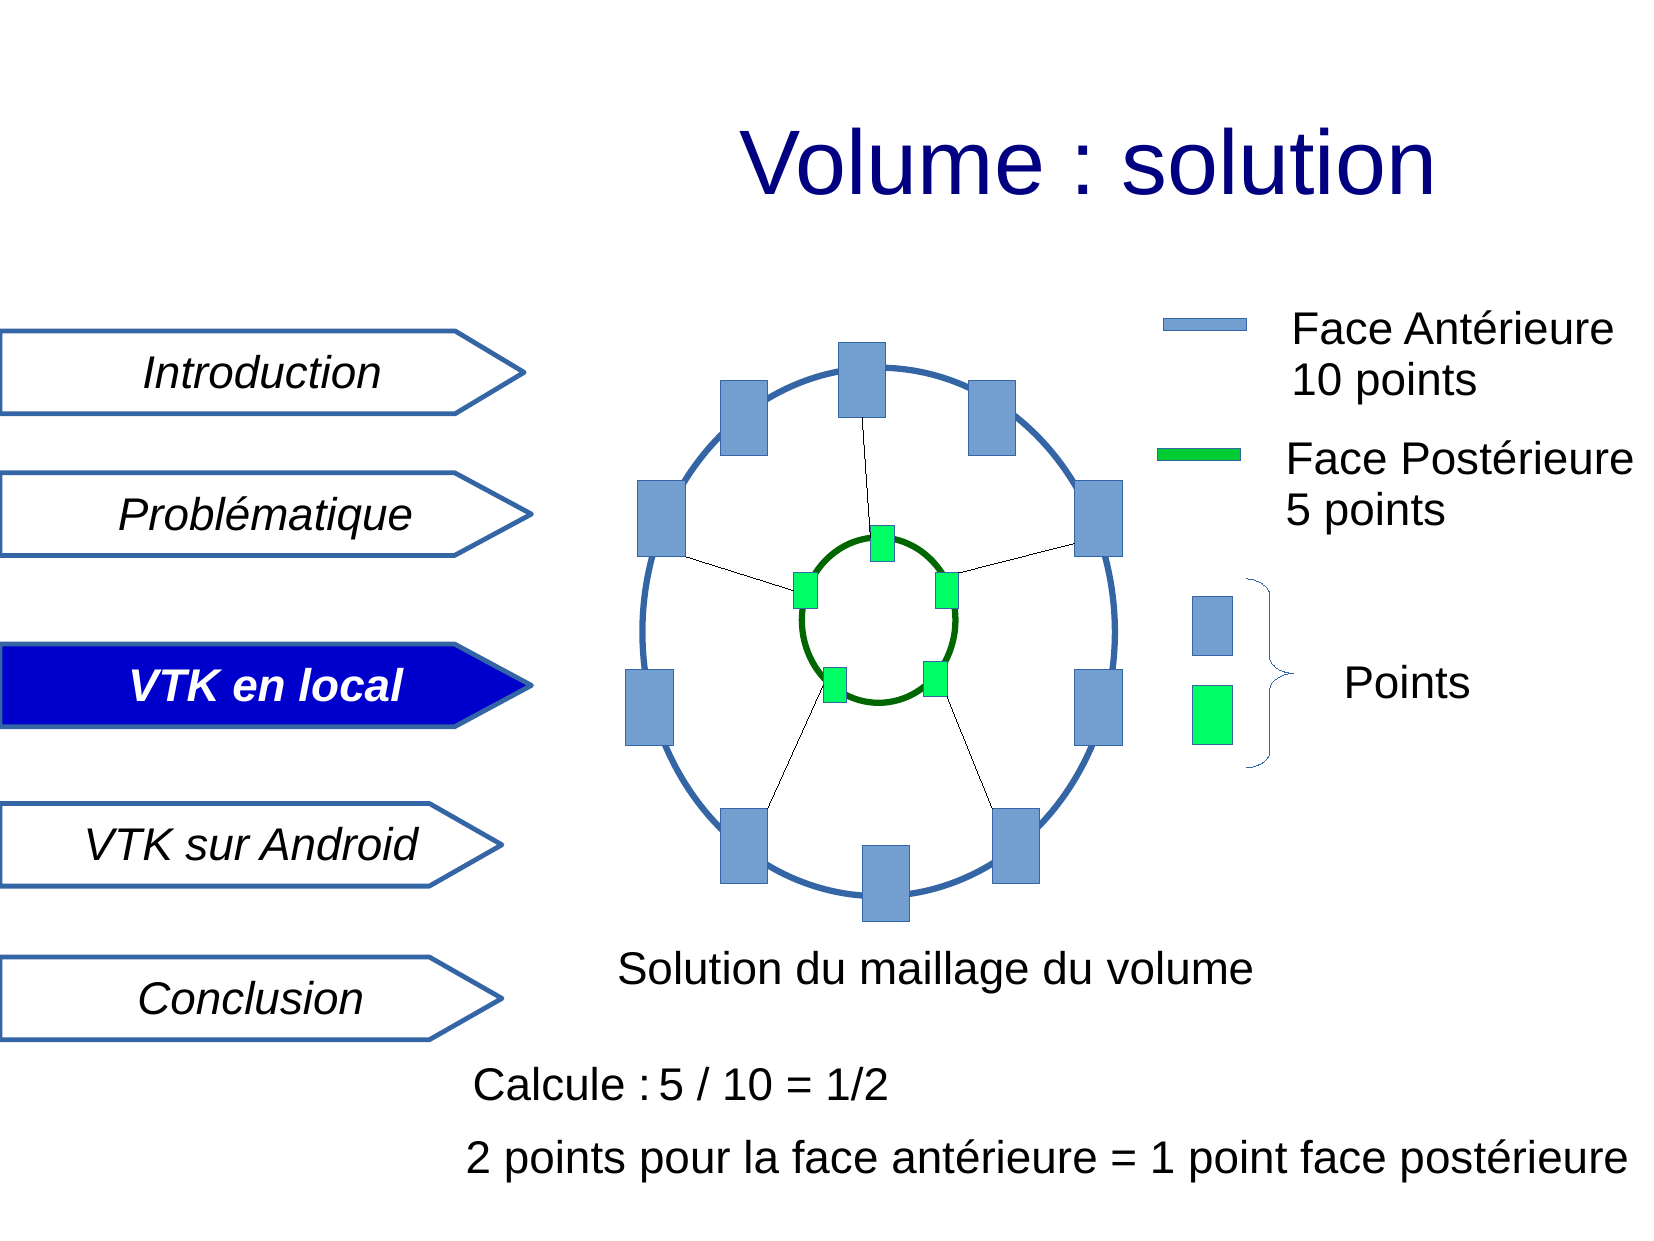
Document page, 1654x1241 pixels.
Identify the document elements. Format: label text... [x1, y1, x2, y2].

text_box 5 / 10 = 1/2 [643, 1051, 905, 1118]
text_box Calcule : [458, 1051, 643, 1118]
text_box VTK sur Android [0, 803, 502, 887]
text_box [1192, 596, 1233, 656]
text_box Solution du maillage du volume [602, 935, 1270, 1002]
text_box [1157, 448, 1241, 461]
text_box Conclusion [0, 957, 502, 1040]
text_box Face Antérieure 10 points [1276, 295, 1630, 413]
text_box Points [1328, 649, 1486, 716]
text_box [1192, 685, 1233, 745]
text_box VTK en local [0, 644, 532, 727]
text_box [1163, 318, 1247, 331]
text_box 2 points pour la face antérieure = 1 point face postérieure [450, 1124, 1645, 1191]
text_box [625, 342, 1123, 922]
text_box Introduction [0, 331, 525, 414]
title Volume : solution [524, 59, 1654, 267]
text_box Problématique [0, 472, 532, 556]
text_box Face Postérieure 5 points [1270, 425, 1650, 543]
